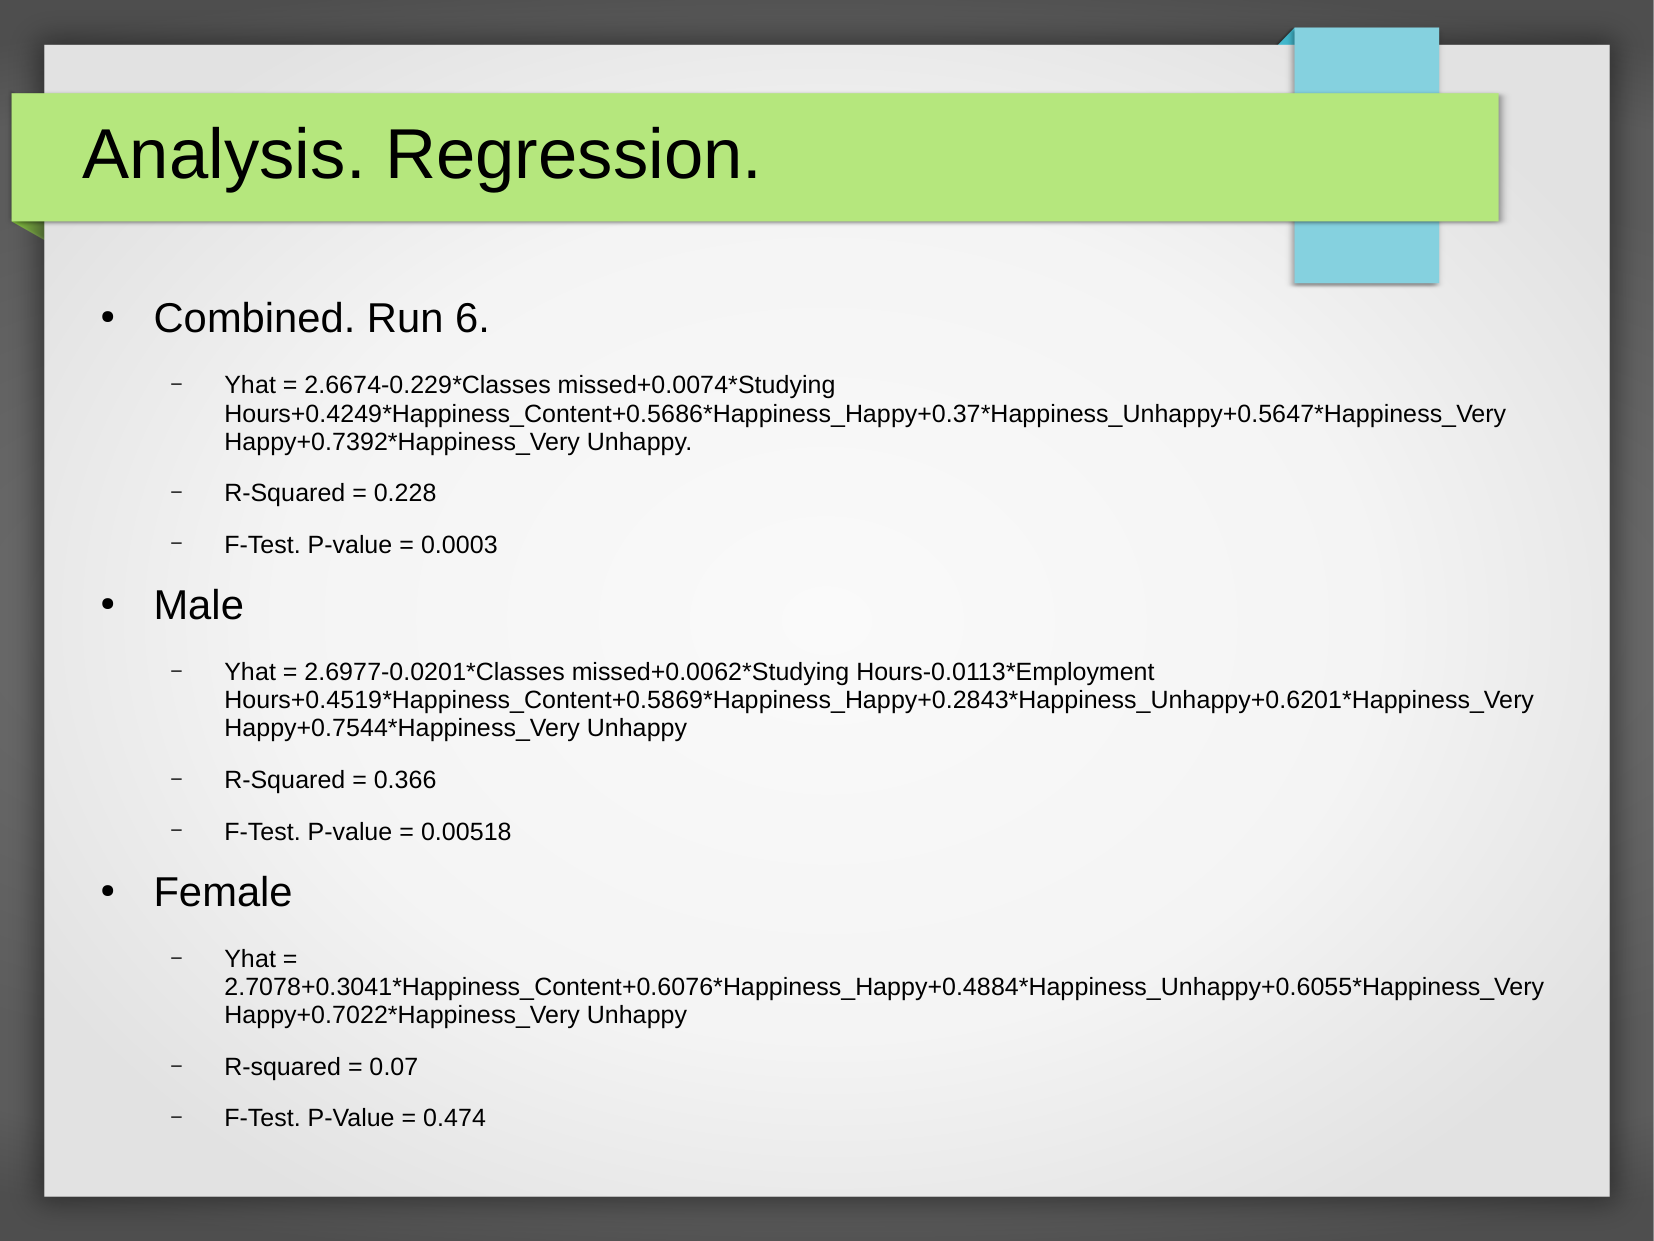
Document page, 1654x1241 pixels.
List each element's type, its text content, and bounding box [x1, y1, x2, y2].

list Combined. Run 6. Yhat = 2.6674-0.229*Classes missed+0.0074*Studying Hours+0.4249*Happiness_Content+0.5686*Happiness_Happy+0.37*Happiness_Unhappy+0.5647*Happiness_Very Happy+0.7392*Happiness_Very Unhappy. R-Squared = 0.228 F-Test. P-value = 0.0003 Male Yhat = 2.6977-0.0201*Classes missed+0.0062*Studying Hours-0.0113*Employment Hours+0.4519*Happiness_Content+0.5869*Happiness_Happy+0.2843*Happiness_Unhappy+0.6201*Happiness_Very Happy+0.7544*Happiness_Very Unhappy R-Squared = 0.366 F-Test. P-value = 0.00518 Female Yhat = 2.7078+0.3041*Happiness_Content+0.6076*Happiness_Happy+0.4884*Happiness_Unhappy+0.6055*Happiness_Very Happy+0.7022*Happiness_Very Unhappy R-squared = 0.07 F-Test. P-Value = 0.474 [82, 295, 1571, 1158]
picture [0, 0, 1654, 1241]
title Analysis. Regression. [82, 94, 1264, 213]
